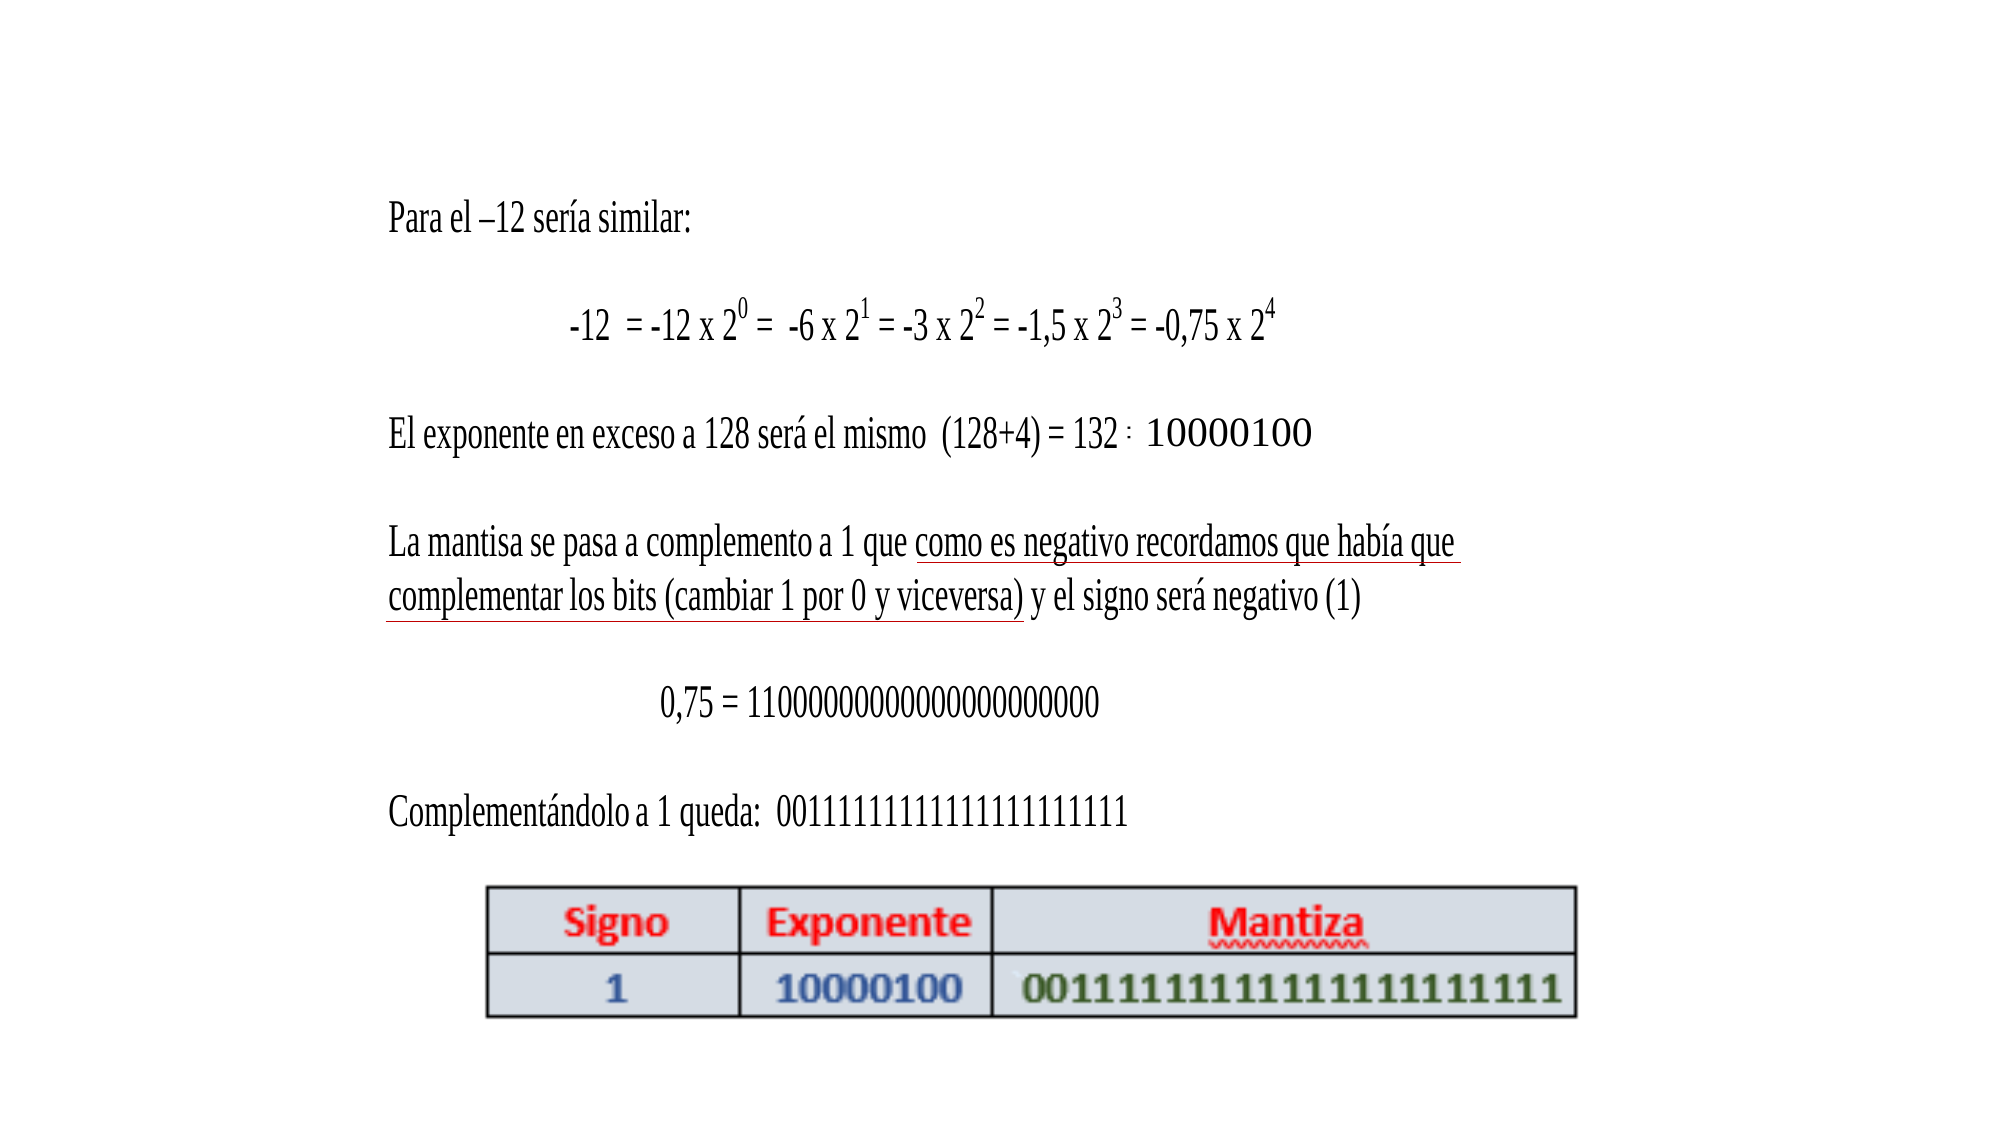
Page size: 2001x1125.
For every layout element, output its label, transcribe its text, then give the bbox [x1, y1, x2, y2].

text_box 10000100 [1130, 397, 1329, 462]
picture [326, 184, 1674, 1035]
